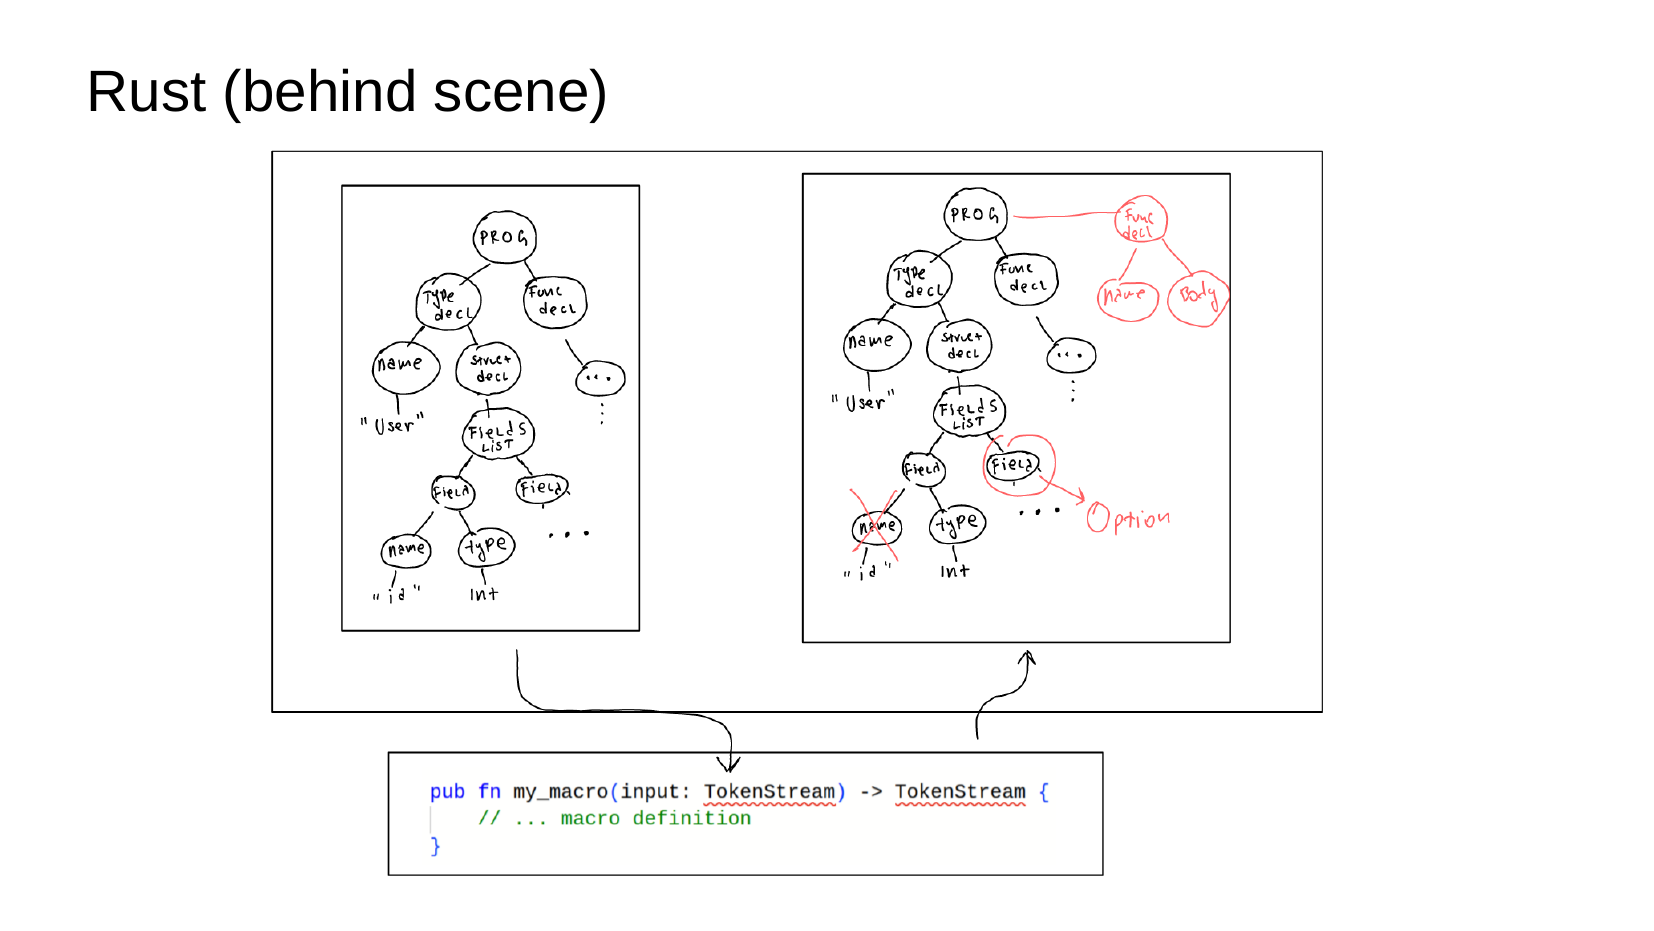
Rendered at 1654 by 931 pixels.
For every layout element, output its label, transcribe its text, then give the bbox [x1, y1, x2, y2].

title Rust (behind scene) [86, 32, 1576, 151]
picture [225, 151, 1351, 901]
